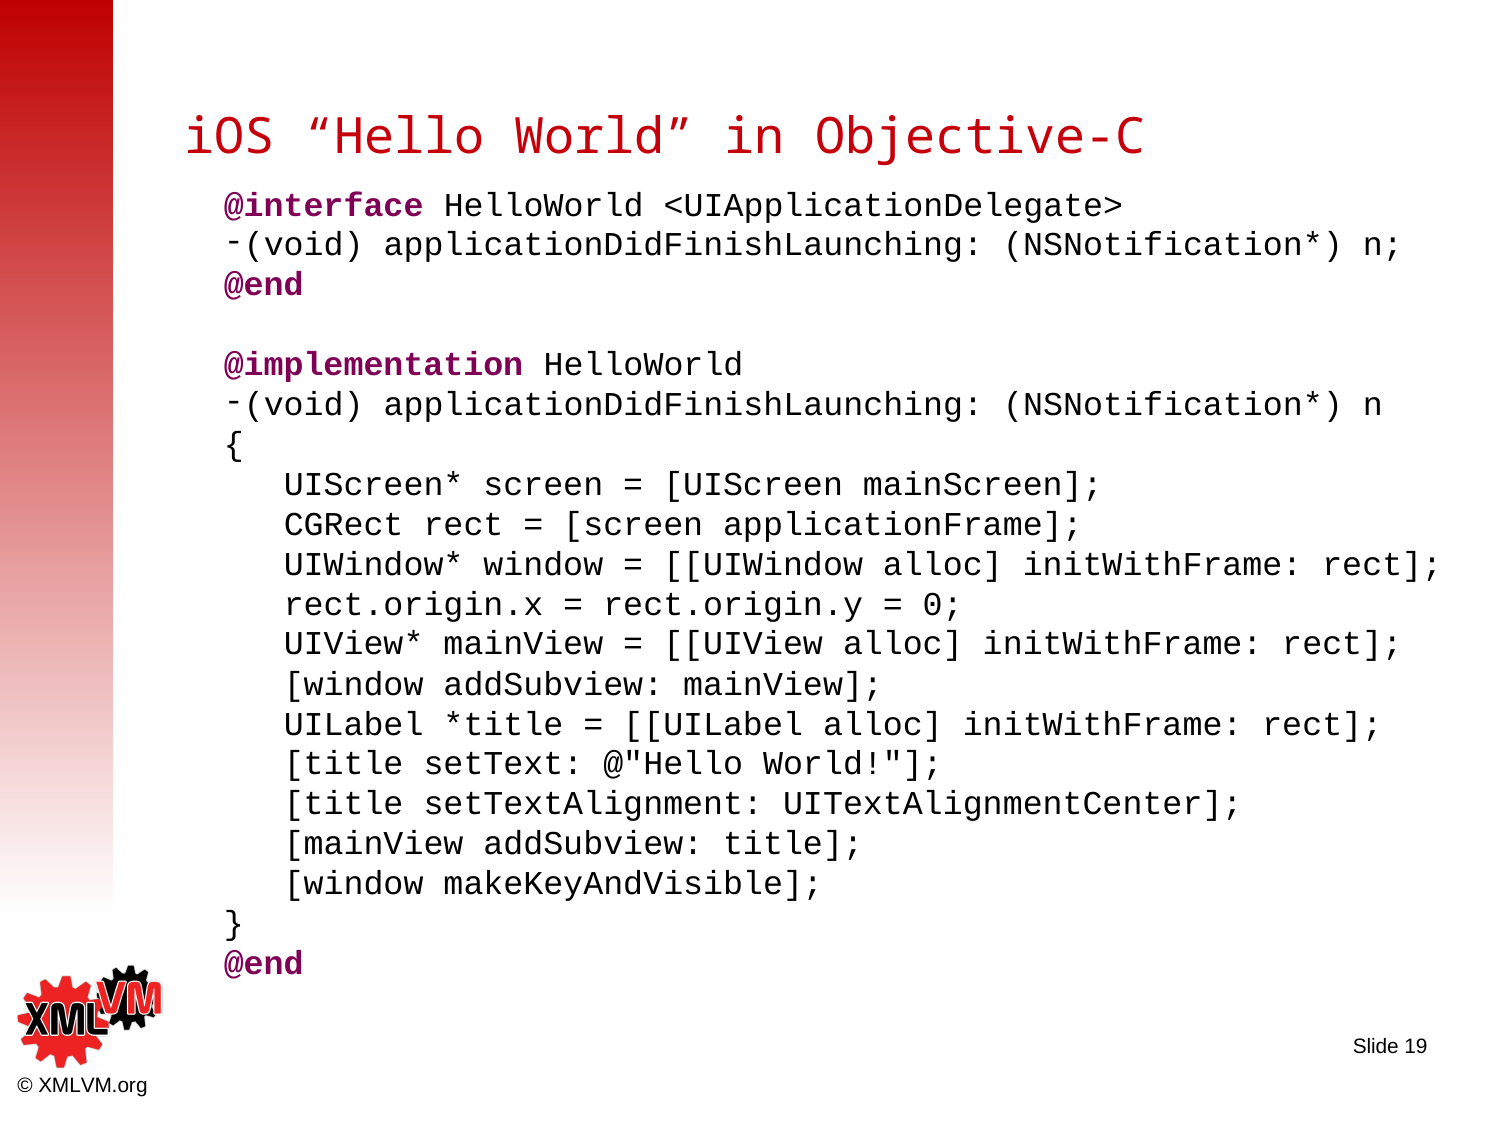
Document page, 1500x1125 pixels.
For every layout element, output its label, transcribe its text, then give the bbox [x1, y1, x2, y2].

picture [16, 964, 164, 1069]
title iOS “Hello World” in Objective-C [170, 67, 1447, 207]
text_box @interface HelloWorld <UIApplicationDelegate> (void) applicationDidFinishLaunching: (NSNotification*) n; @end @implementation HelloWorld (void) applicationDidFinishLaunching: (NSNotification*) n { UIScreen* screen = [UIScreen mainScreen]; CGRect rect = [screen applicationFrame]; UIWindow* window = [[UIWindow alloc] initWithFrame: rect]; rect.origin.x = rect.origin.y = 0; UIView* mainView = [[UIView alloc] initWithFrame: rect]; [window addSubview: mainView]; UILabel *title = [[UILabel alloc] initWithFrame: rect]; [title setText: @"Hello World!"]; [title setTextAlignment: UITextAlignmentCenter]; [mainView addSubview: title]; [window makeKeyAndVisible]; } @end [209, 174, 1459, 989]
